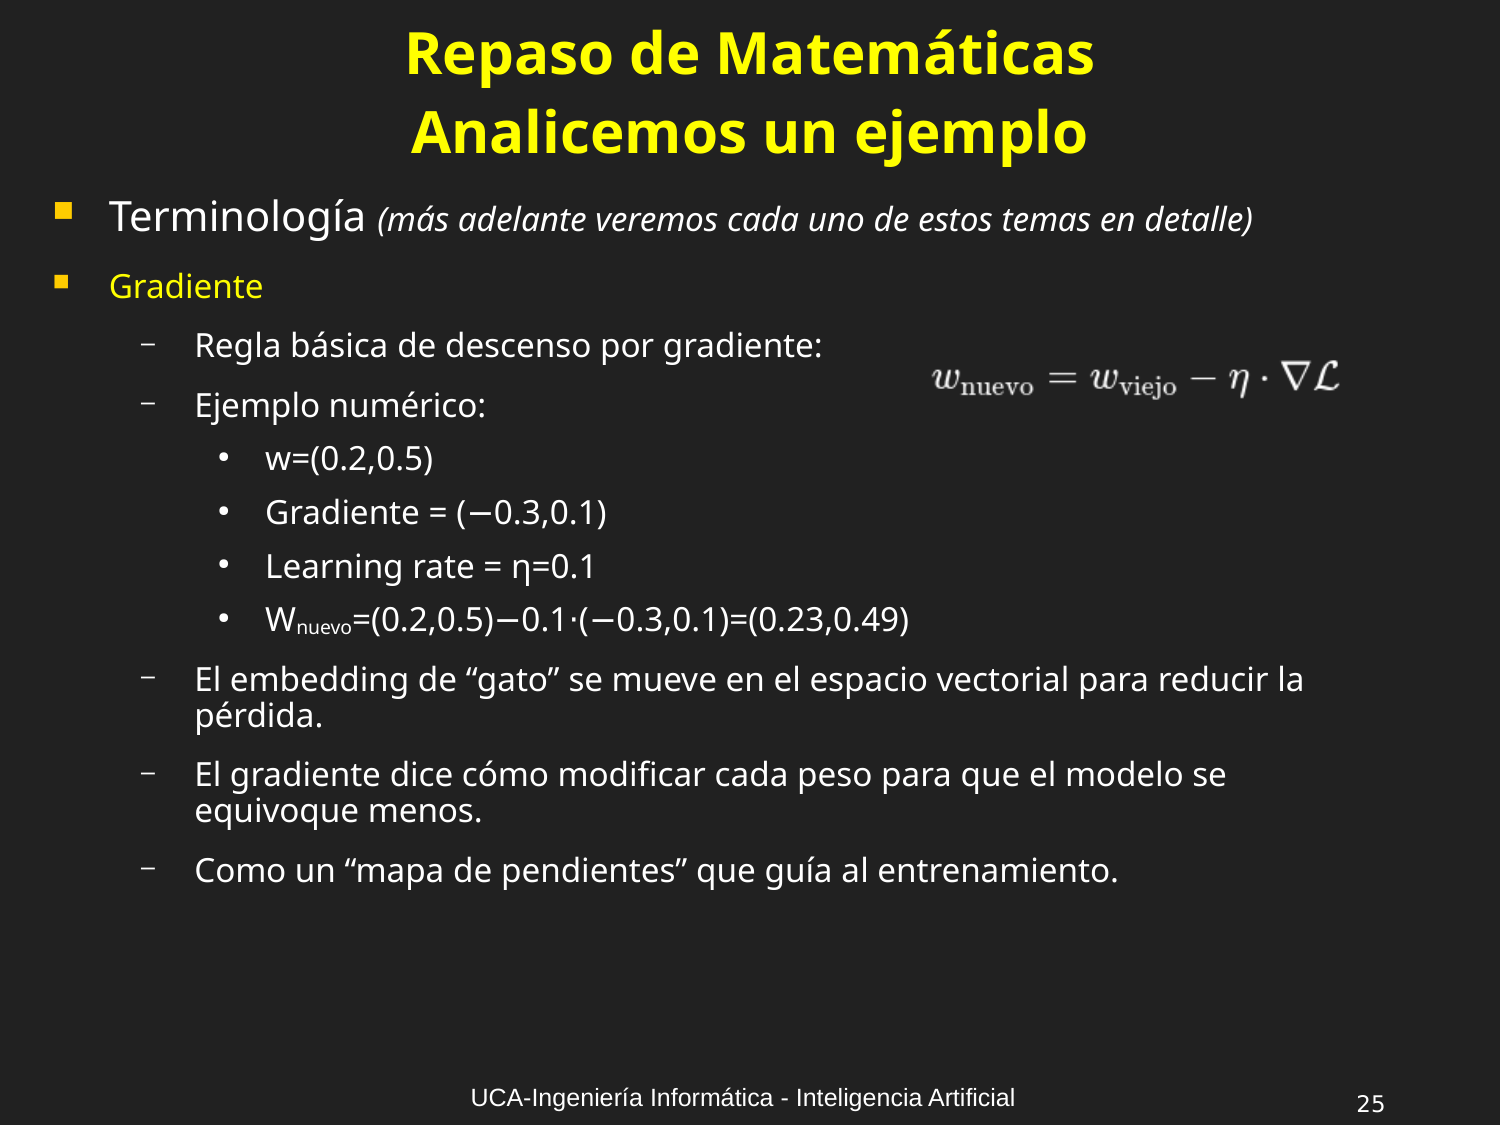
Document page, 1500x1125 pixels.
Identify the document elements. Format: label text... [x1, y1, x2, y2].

list Terminología (más adelante veremos cada uno de estos temas en detalle) Gradiente Regla básica de descenso por gradiente: Ejemplo numérico: w=(0.2,0.5) Gradiente = (−0.3,0.1) Learning rate = η=0.1 Wnuevo​=(0.2,0.5)−0.1⋅(−0.3,0.1)=(0.23,0.49) El embedding de “gato” se mueve en el espacio vectorial para reducir la pérdida. El gradiente dice cómo modificar cada peso para que el modelo se equivoque menos. Como un “mapa de pendientes” que guía al entrenamiento. [37, 187, 1388, 1013]
picture [907, 337, 1385, 433]
title Repaso de Matemáticas Analicemos un ejemplo [75, 33, 1426, 150]
